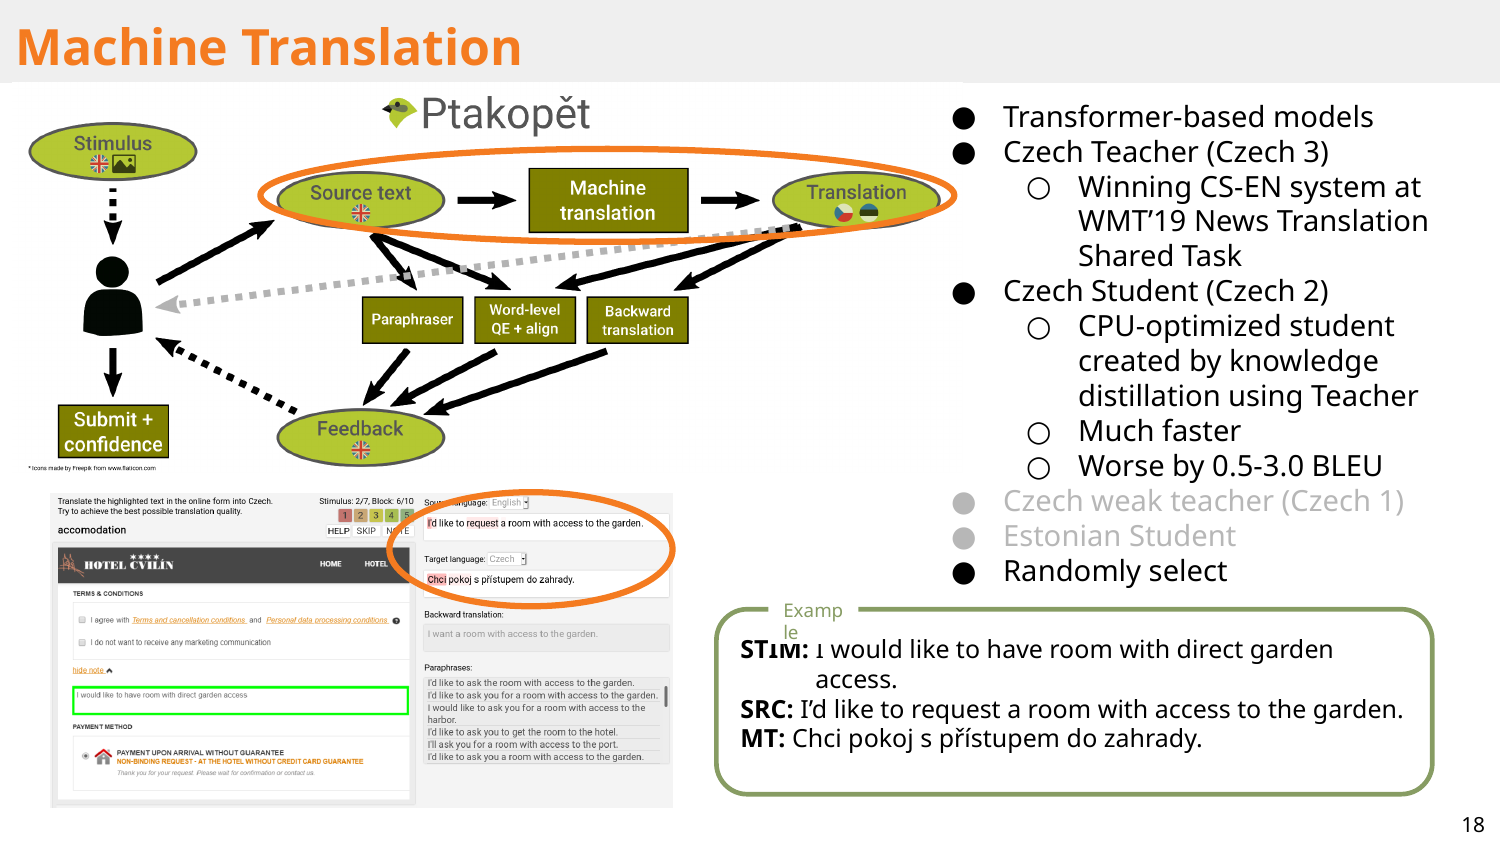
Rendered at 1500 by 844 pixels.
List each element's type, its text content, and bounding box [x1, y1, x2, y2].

picture [12, 82, 913, 474]
title Machine Translation [0, 0, 1500, 83]
picture [50, 492, 673, 808]
text_box Transformer-based models Czech Teacher (Czech 3) Winning CS-EN system at WMT’19 News Translation Shared Task Czech Student (Czech 2) CPU-optimized student created by knowledge distillation using Teacher Much faster Worse by 0.5-3.0 BLEU Czech weak teacher (Czech 1) Estonian Student Randomly select [913, 82, 1500, 603]
slide_number 1 [1410, 807, 1500, 844]
text_box STIM: I would like to have room with direct garden access. SRC: I’d like to request a room with access to the garden. MT: Chci pokoj s přístupem do zahrady. [716, 609, 1433, 795]
picture [393, 496, 669, 603]
picture [264, 153, 913, 238]
picture [584, 492, 673, 535]
text_box Example [768, 598, 859, 644]
